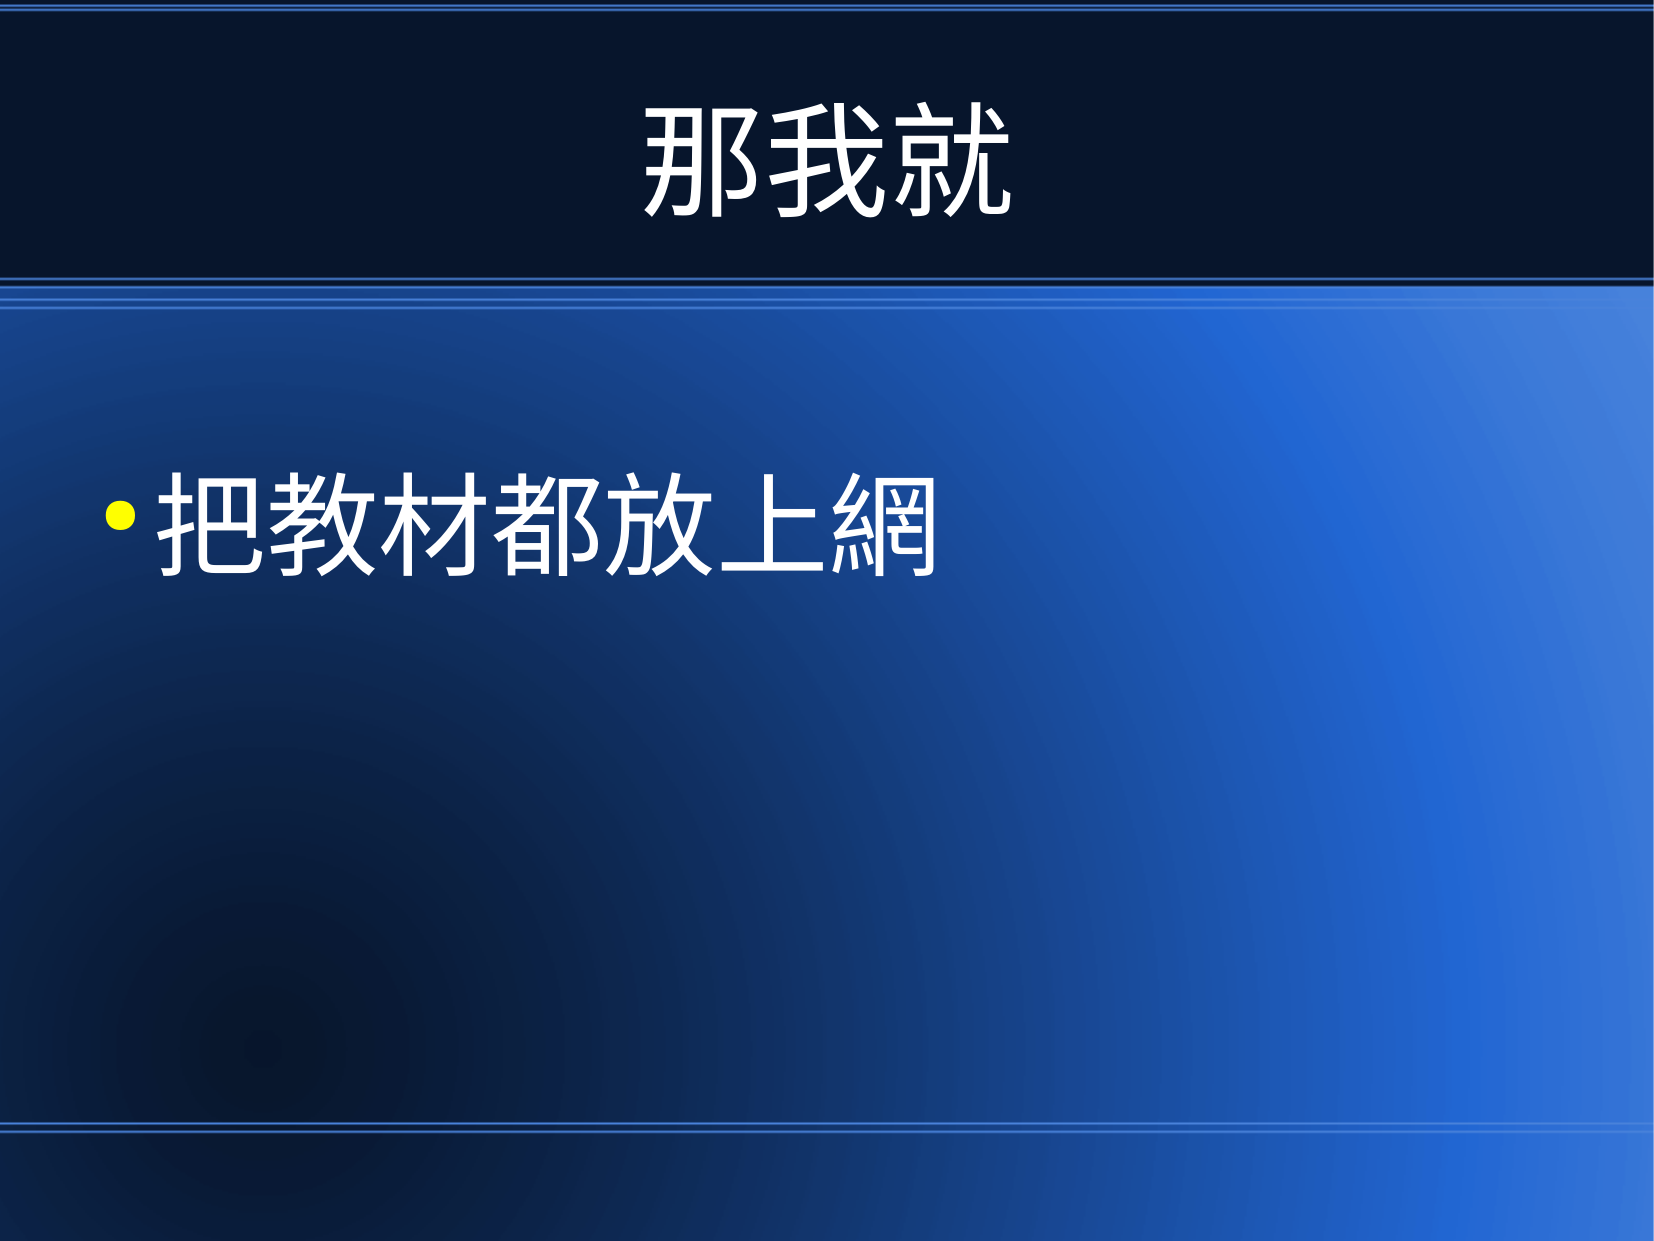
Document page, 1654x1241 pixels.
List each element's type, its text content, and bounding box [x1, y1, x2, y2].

title 那我就 [82, 49, 1571, 257]
picture [0, 0, 1654, 1241]
list 把教材都放上網 [82, 355, 1571, 1241]
